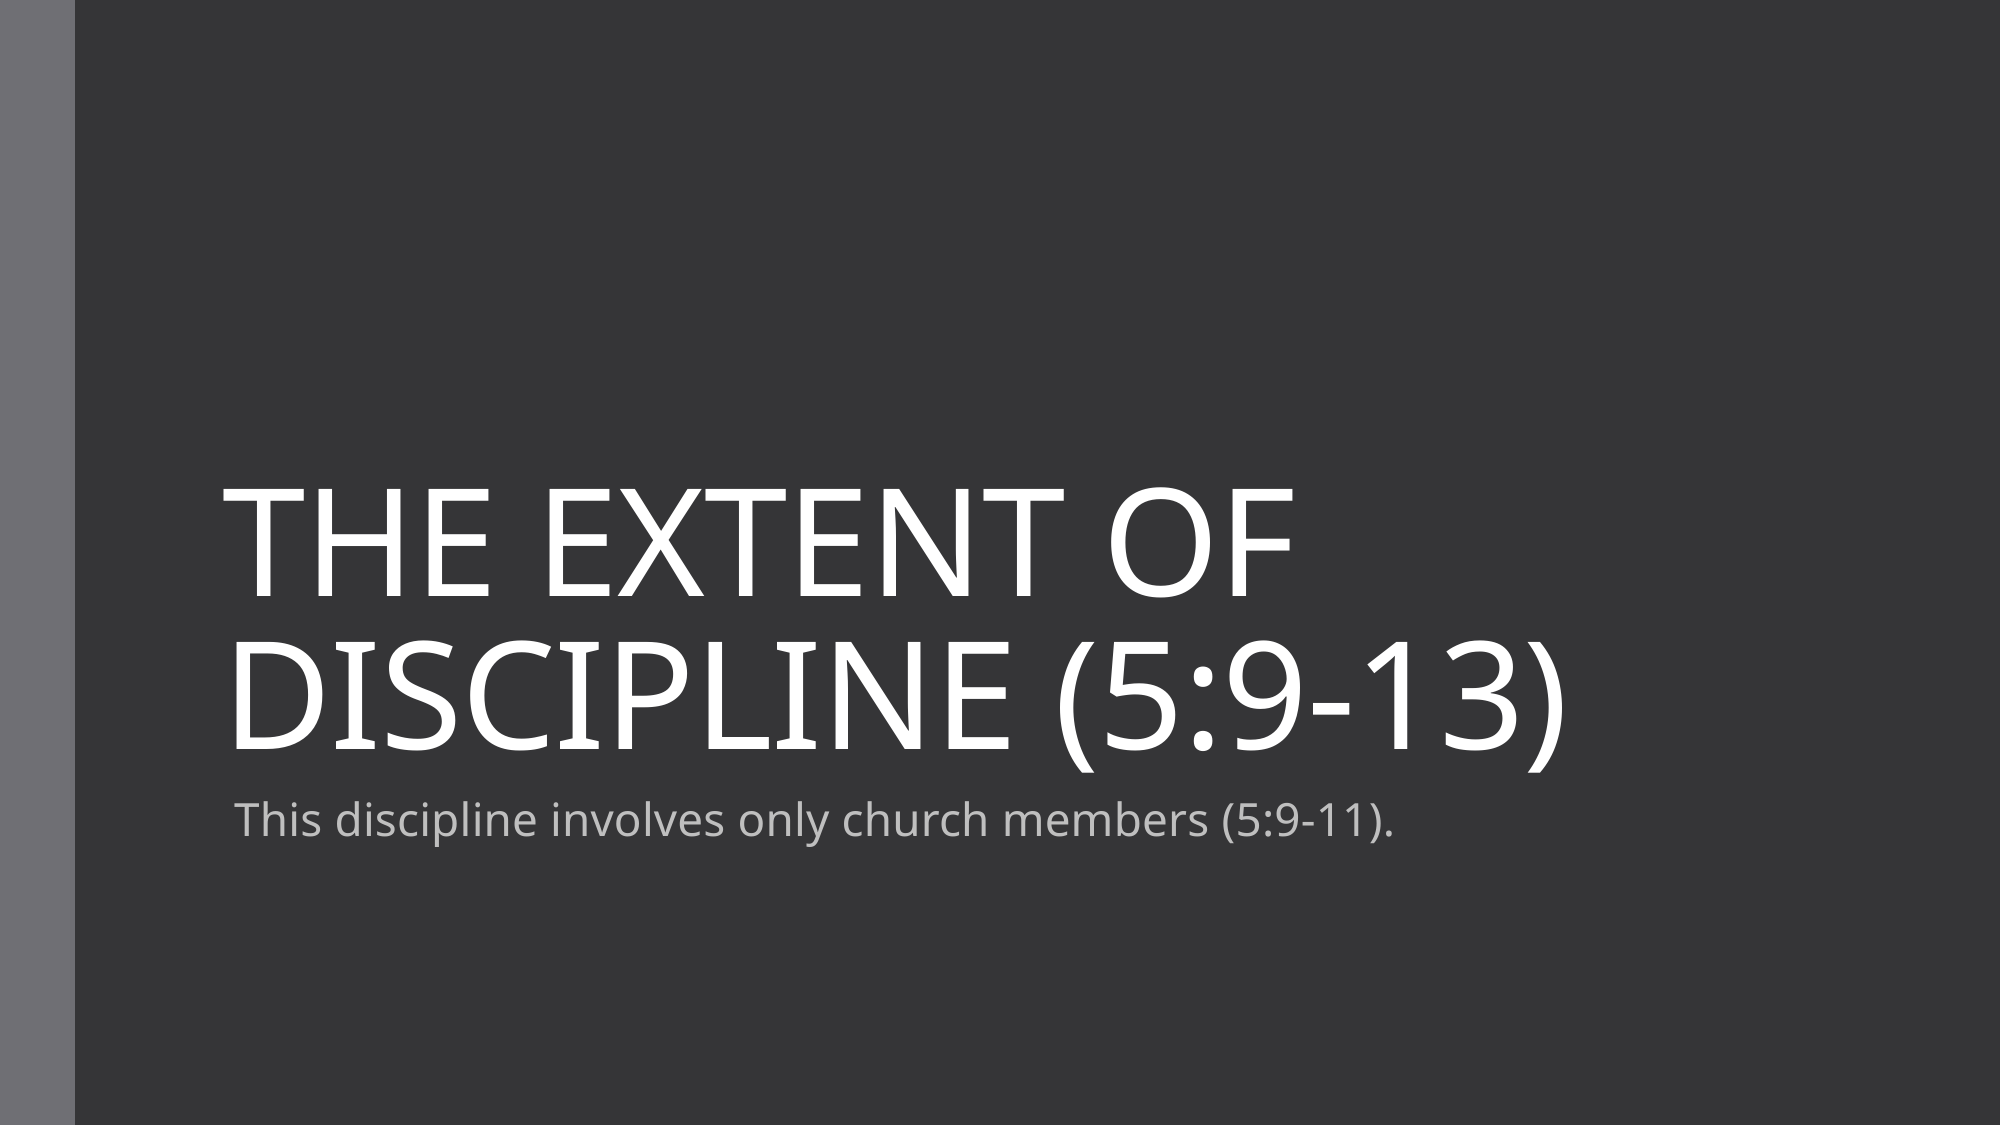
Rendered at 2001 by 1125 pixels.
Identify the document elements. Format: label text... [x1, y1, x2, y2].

title THE EXTENT OF DISCIPLINE (5:9-13) [206, 124, 1752, 787]
subtitle This discipline involves only church members (5:9-11). [206, 787, 1752, 1066]
